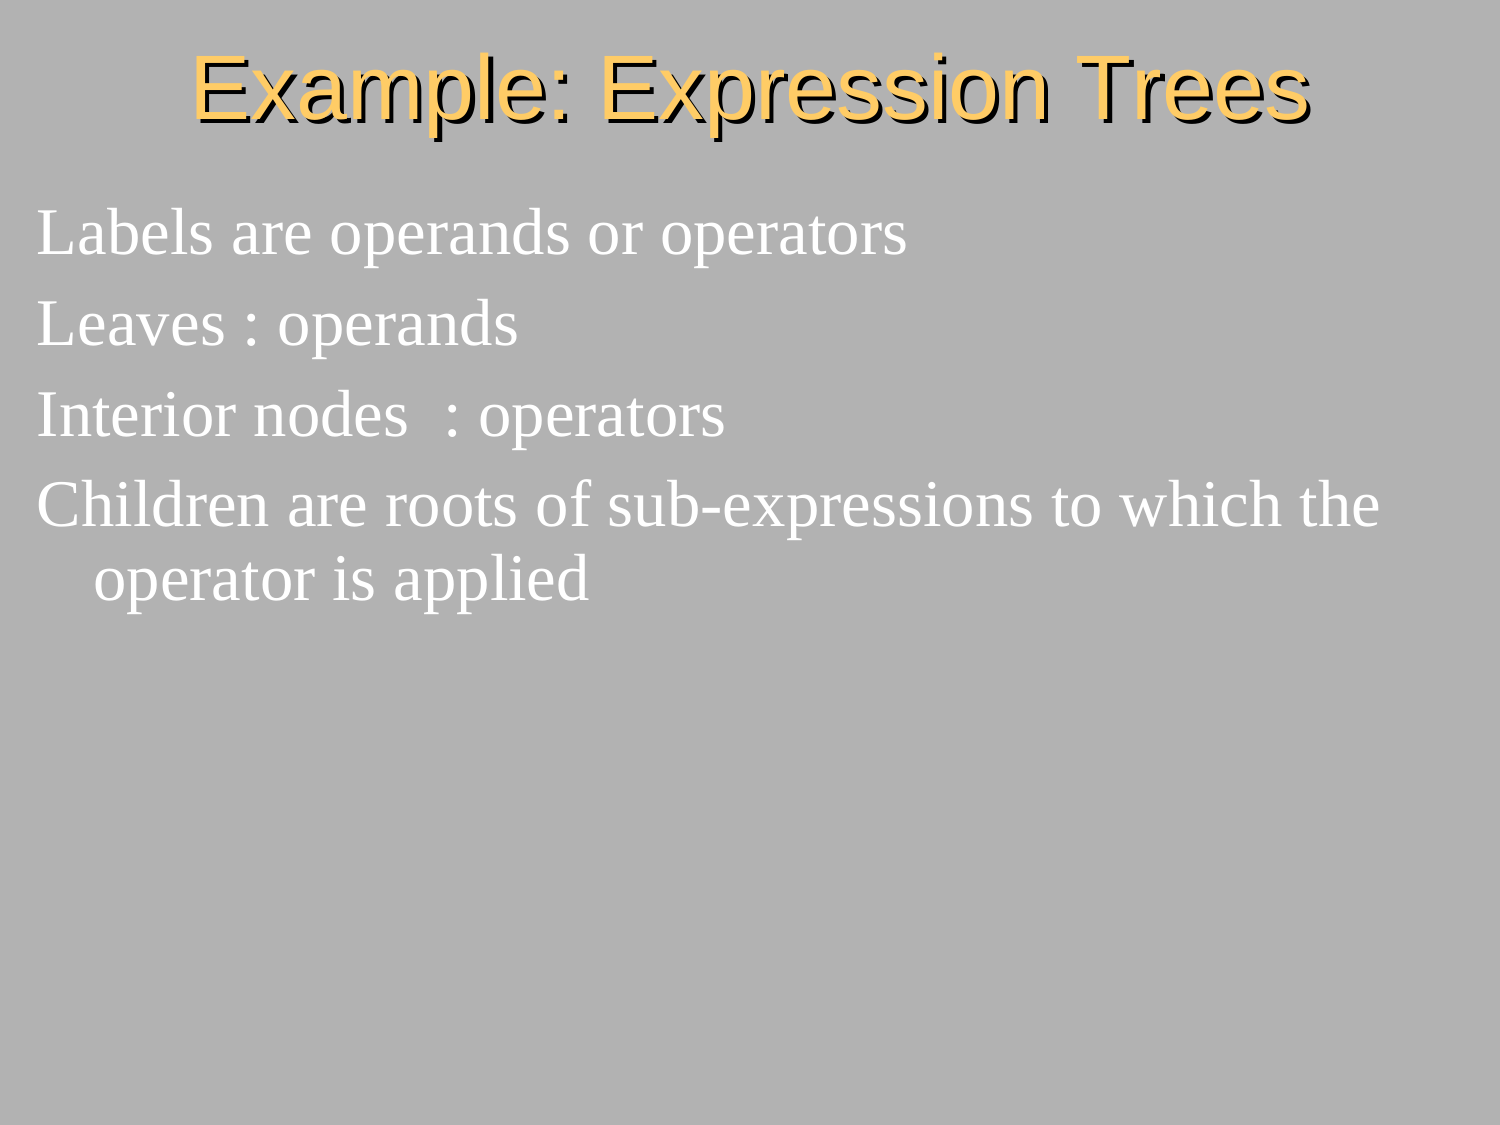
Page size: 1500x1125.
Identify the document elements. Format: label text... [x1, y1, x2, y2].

title Example: Expression Trees [22, 28, 1480, 147]
list Labels are operands or operators Leaves : operands Interior nodes : operators Children are roots of sub-expressions to which the operator is applied [22, 187, 1482, 1026]
